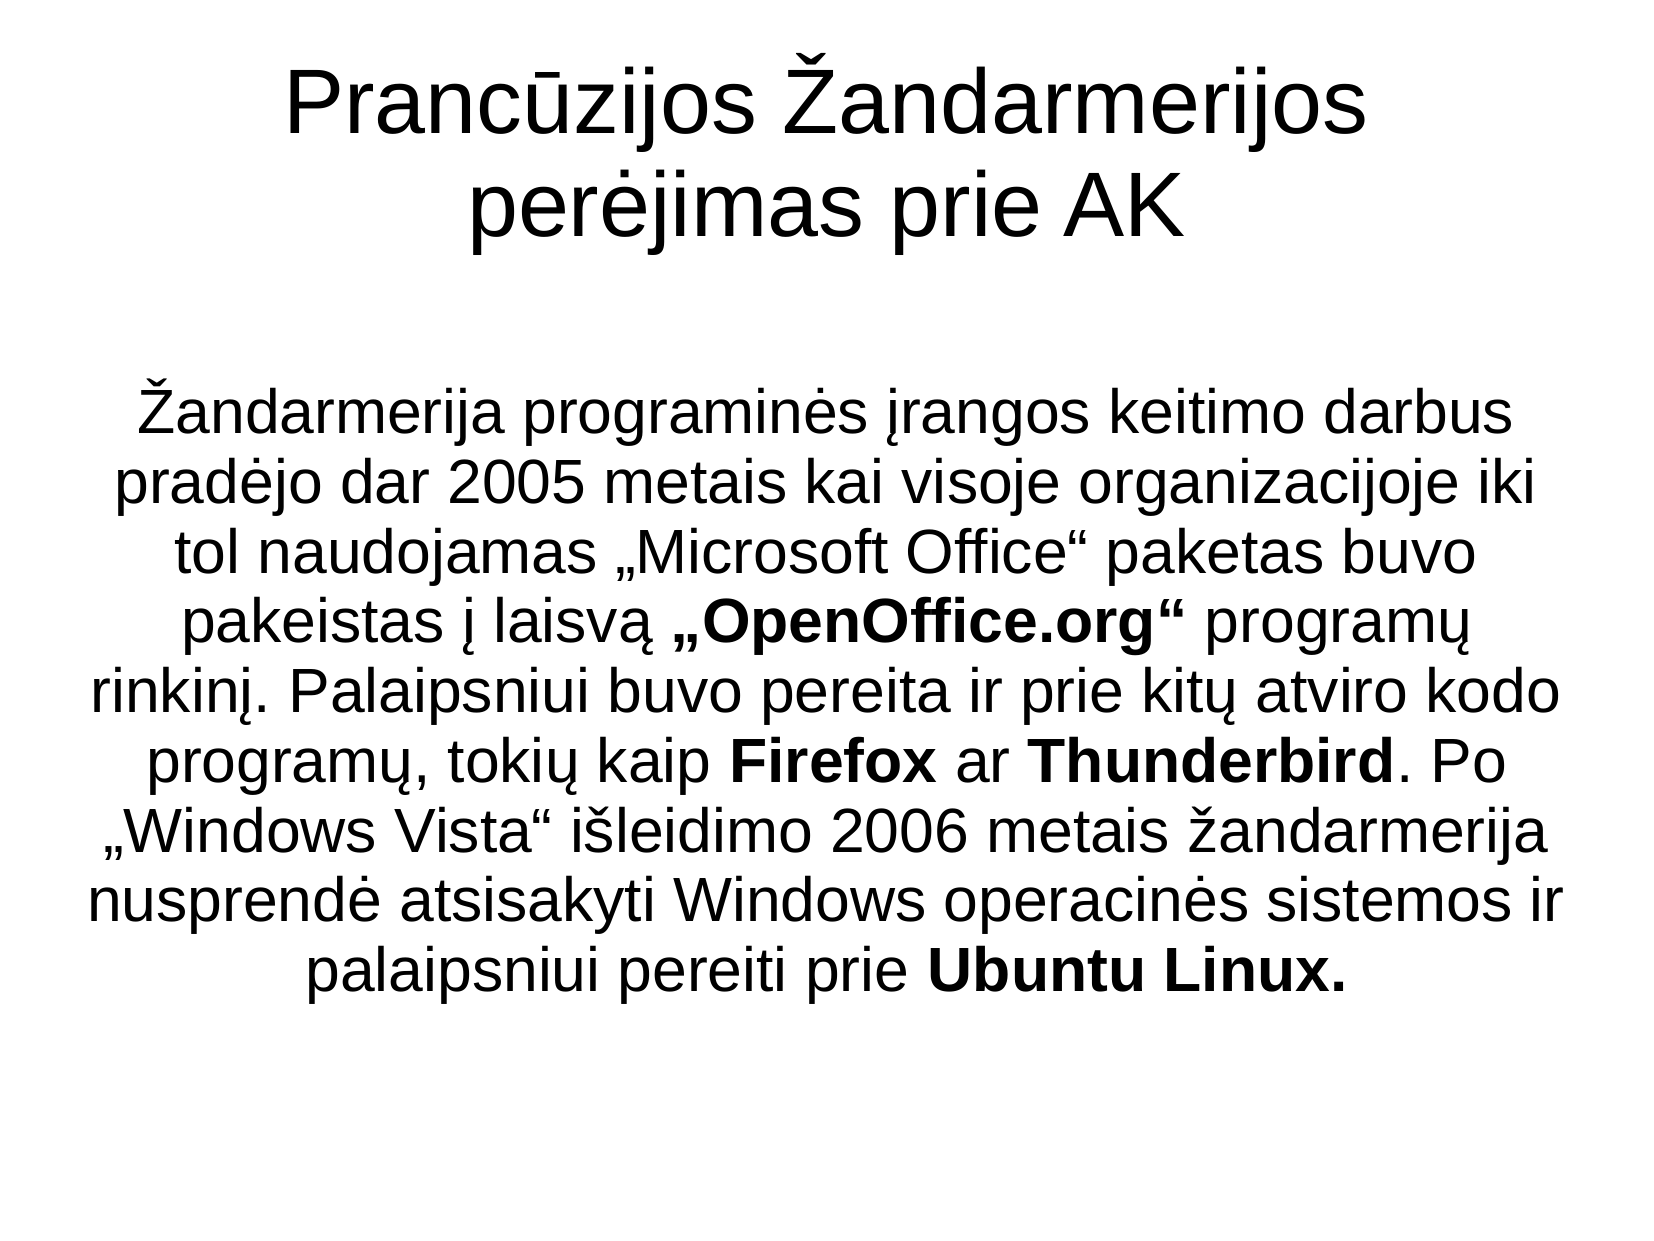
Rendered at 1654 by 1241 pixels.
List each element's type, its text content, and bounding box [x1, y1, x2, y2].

subtitle Žandarmerija programinės įrangos keitimo darbus pradėjo dar 2005 metais kai visoje organizacijoje iki tol naudojamas „Microsoft Office“ paketas buvo pakeistas į laisvą „OpenOffice.org“ programų rinkinį. Palaipsniui buvo pereita ir prie kitų atviro kodo programų, tokių kaip Firefox ar Thunderbird. Po „Windows Vista“ išleidimo 2006 metais žandarmerija nusprendė atsisakyti Windows operacinės sistemos ir palaipsniui pereiti prie Ubuntu Linux. [82, 358, 1571, 1024]
title Prancūzijos Žandarmerijos perėjimas prie AK [82, 49, 1571, 257]
